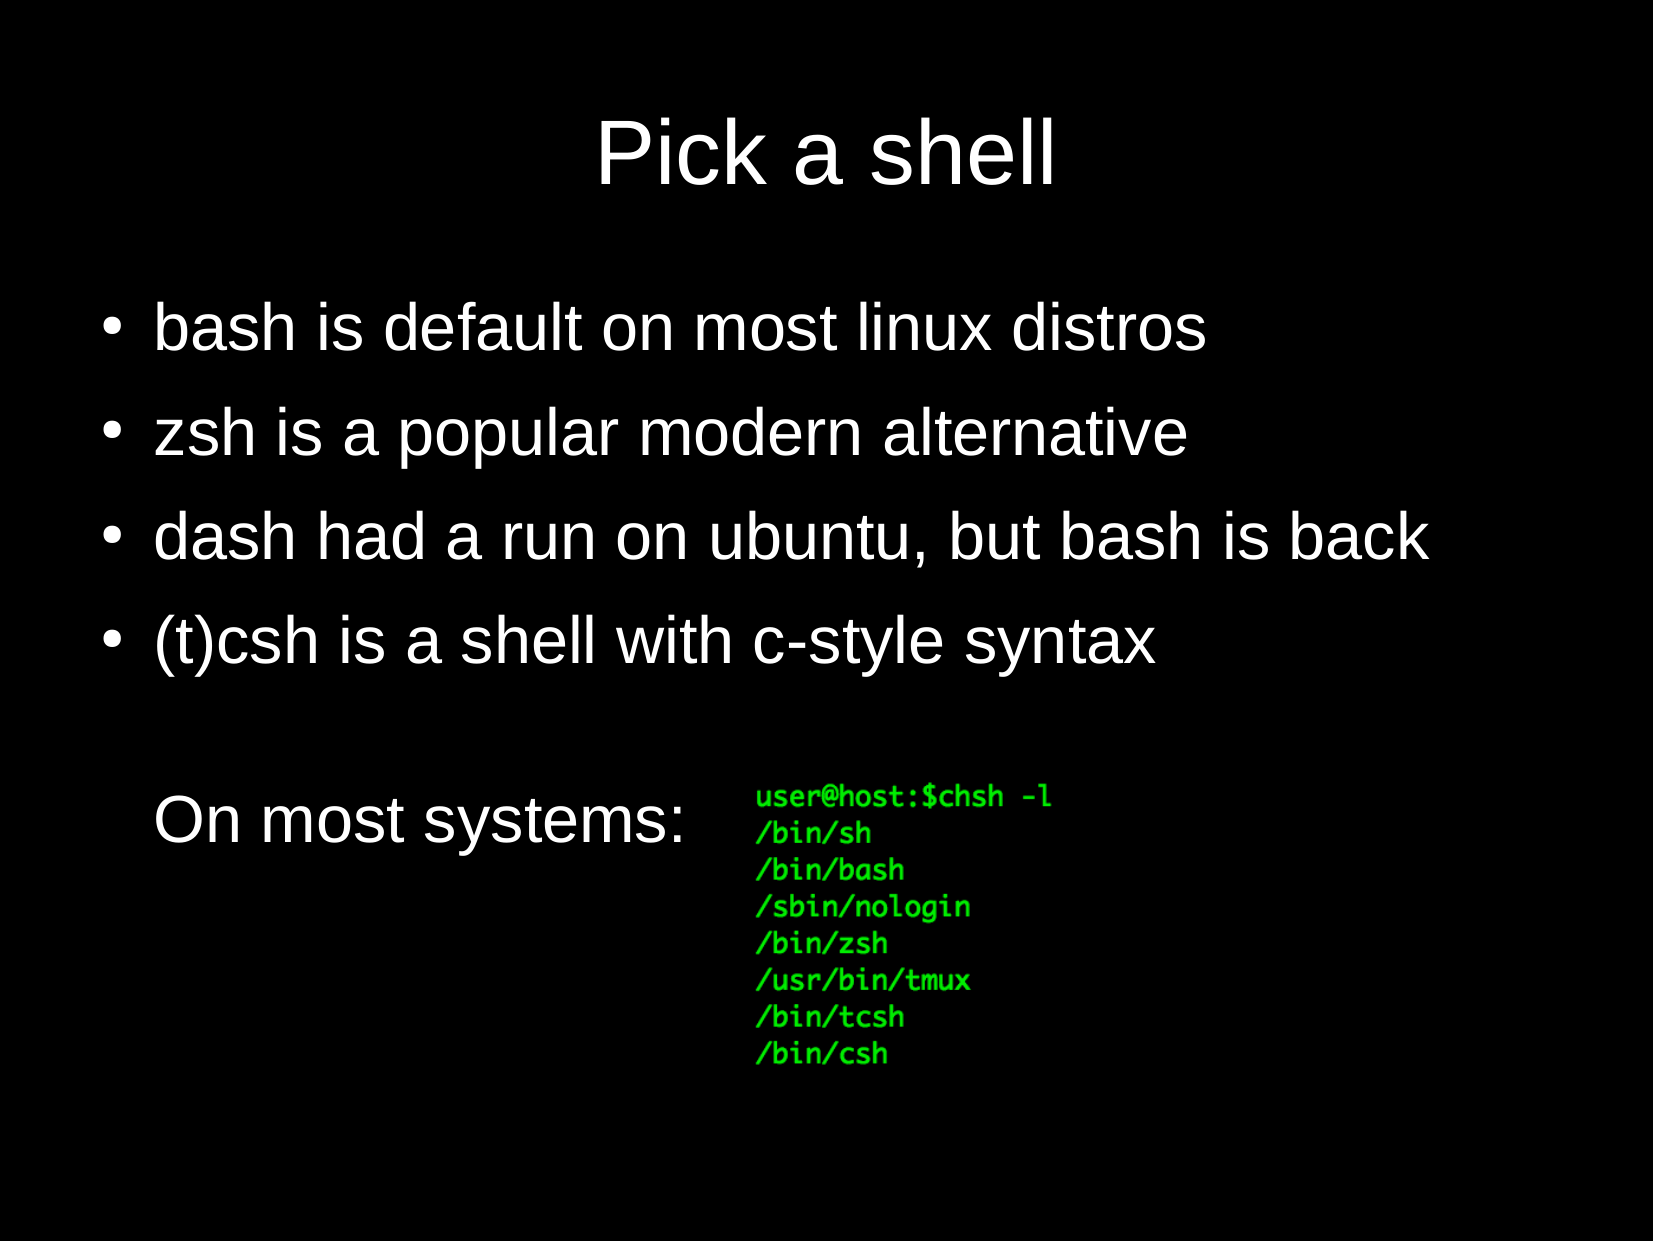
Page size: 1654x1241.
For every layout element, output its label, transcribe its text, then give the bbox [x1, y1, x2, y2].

picture [750, 779, 1172, 1073]
title Pick a shell [82, 49, 1571, 257]
list bash is default on most linux distros zsh is a popular modern alternative dash had a run on ubuntu, but bash is back (t)csh is a shell with c-style syntax On most systems: [82, 290, 1538, 1010]
